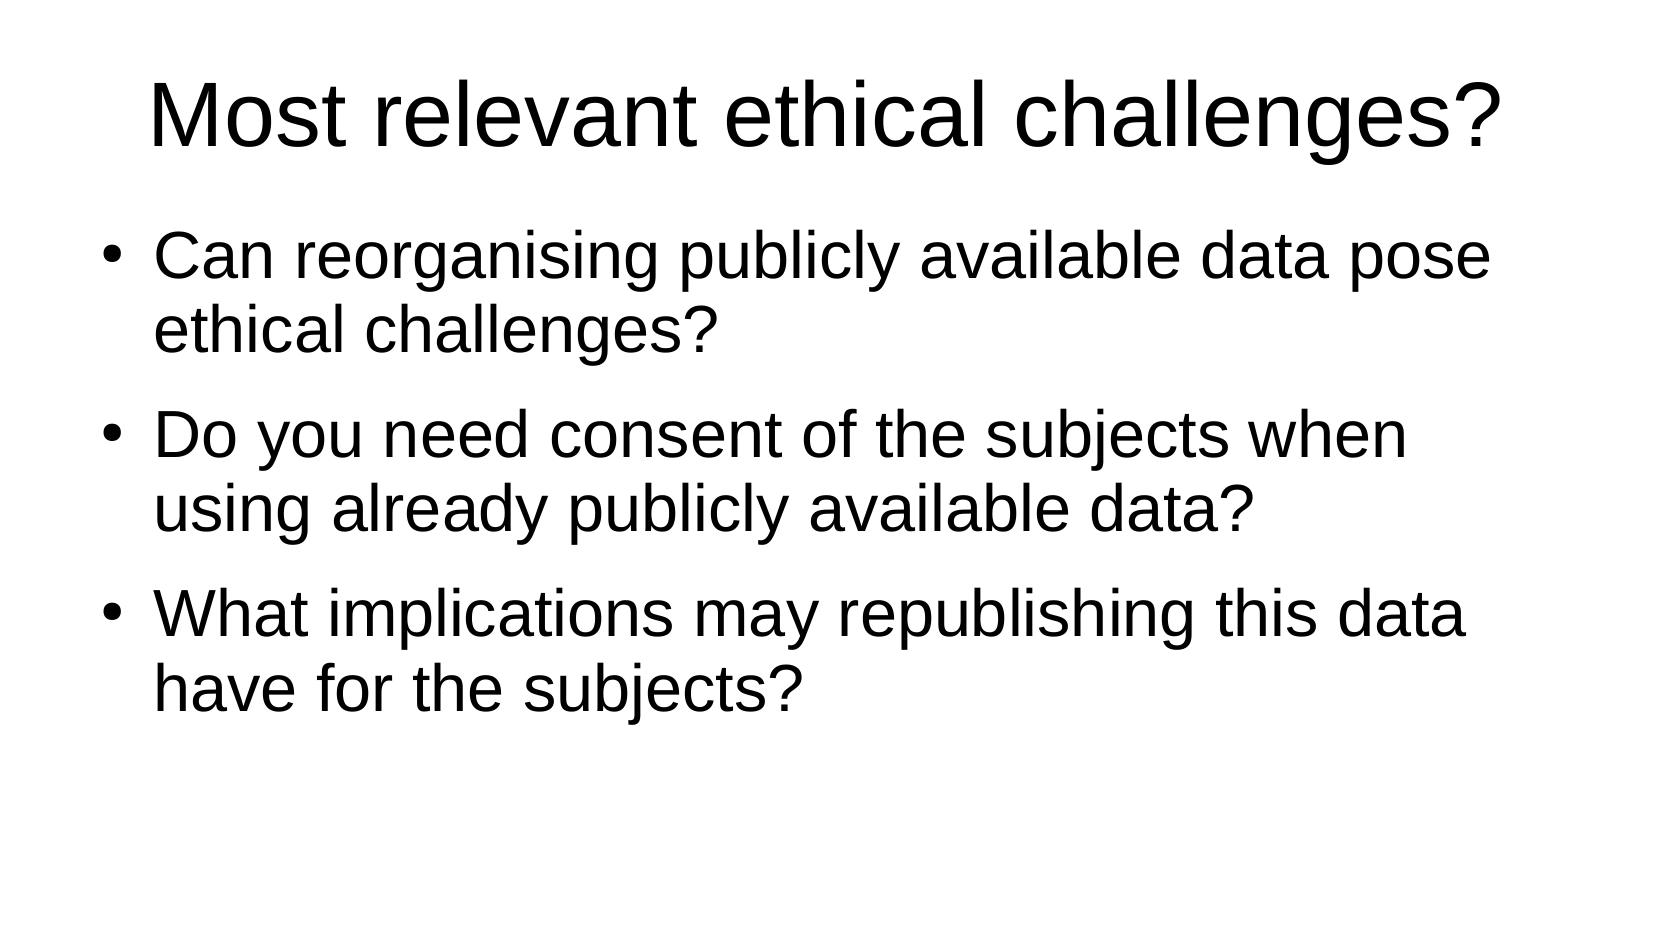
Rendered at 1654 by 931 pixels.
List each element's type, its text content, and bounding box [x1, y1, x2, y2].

list Can reorganising publicly available data pose ethical challenges? Do you need consent of the subjects when using already publicly available data? What implications may republishing this data have for the subjects? [82, 217, 1571, 758]
title Most relevant ethical challenges? [82, 37, 1571, 193]
